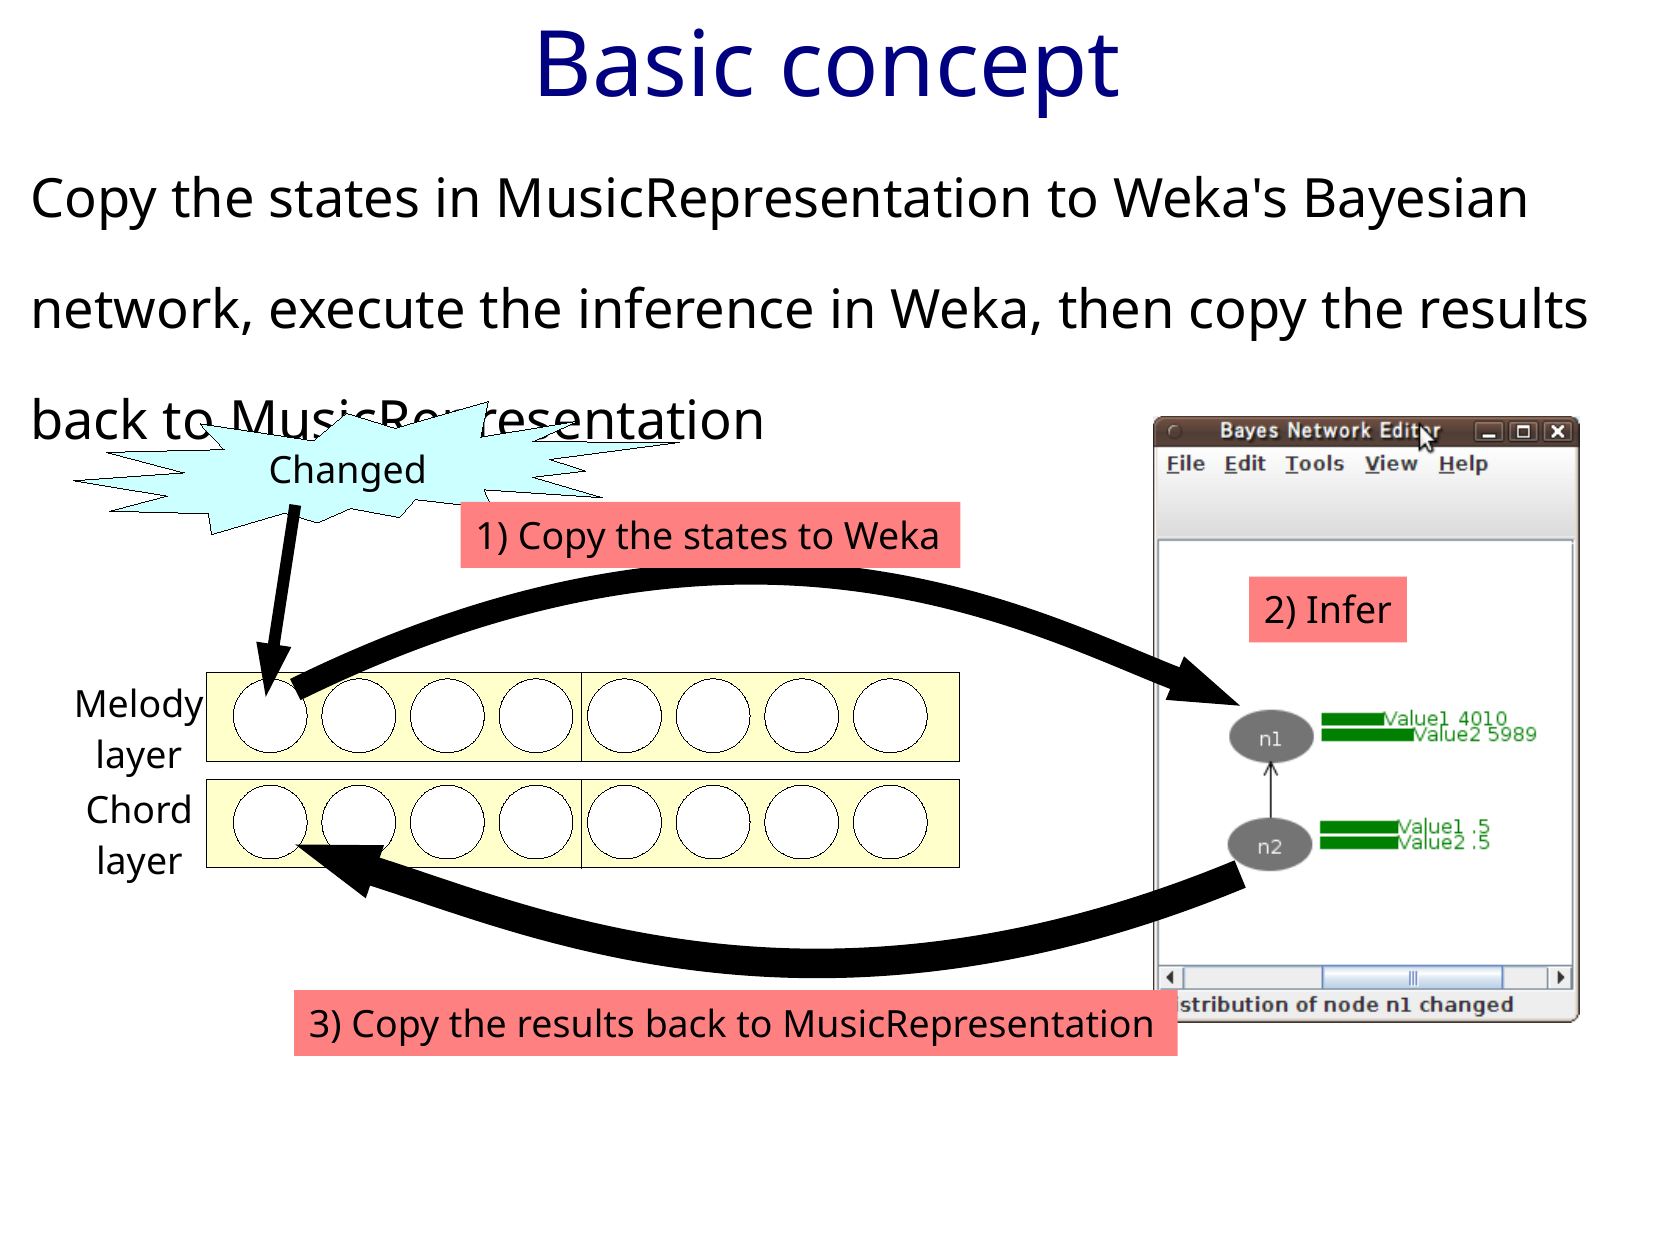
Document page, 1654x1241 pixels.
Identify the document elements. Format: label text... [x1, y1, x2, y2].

text_box 2) Infer [1249, 576, 1406, 632]
text_box Changed [73, 401, 680, 535]
text_box Melody layer [59, 669, 219, 766]
text_box Copy the states in MusicRepresentation to Weka's Bayesian network, execute the inference in Weka, then copy the results back to MusicRepresentation [15, 115, 1620, 364]
title Basic concept [82, 11, 1571, 111]
text_box 1) Copy the states to Weka [460, 501, 961, 558]
text_box [219, 672, 960, 762]
text_box 3) Copy the results back to MusicRepresentation [294, 990, 1178, 1046]
picture [1153, 416, 1580, 1023]
text_box [211, 779, 581, 868]
text_box Chord layer [70, 776, 211, 872]
text_box [582, 779, 960, 868]
